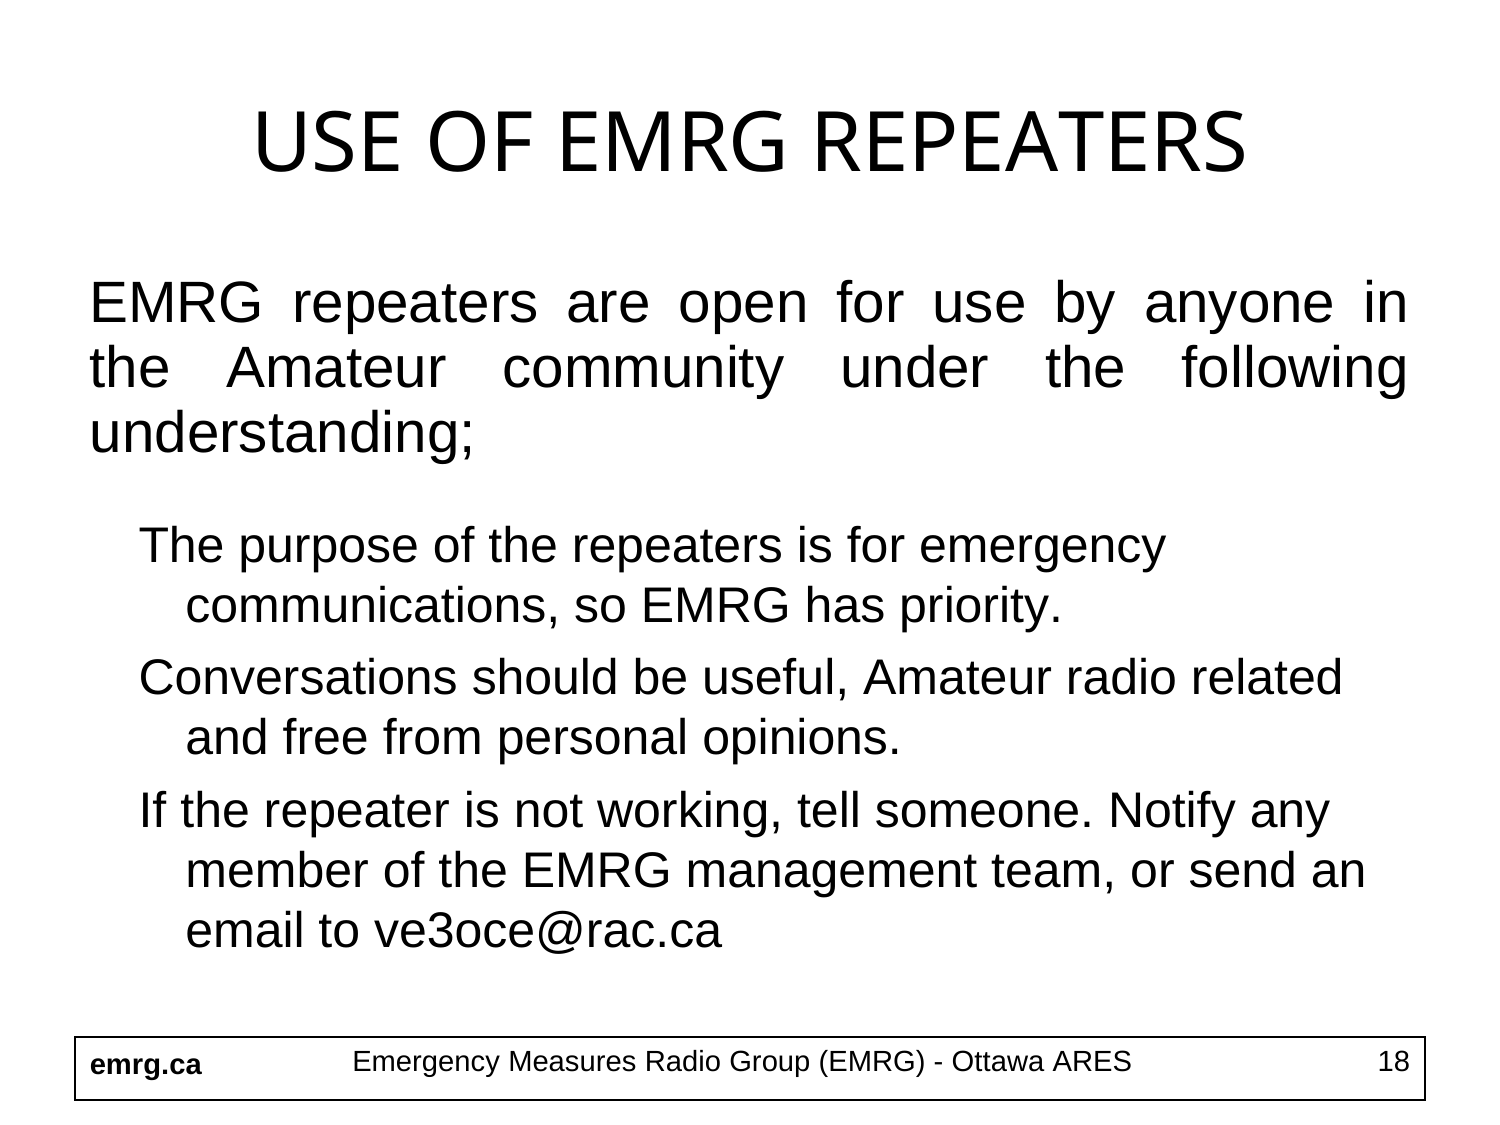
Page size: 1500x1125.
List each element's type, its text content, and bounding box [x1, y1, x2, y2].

title USE OF EMRG REPEATERS [75, 45, 1426, 233]
list EMRG repeaters are open for use by anyone in the Amateur community under the following understanding; [75, 262, 1426, 505]
text_box The purpose of the repeaters is for emergency communications, so EMRG has priority. Conversations should be useful, Amateur radio related and free from personal opinions. If the repeater is not working, tell someone. Notify any member of the EMRG management team, or send an email to ve3oce@rac.ca [48, 504, 1399, 986]
